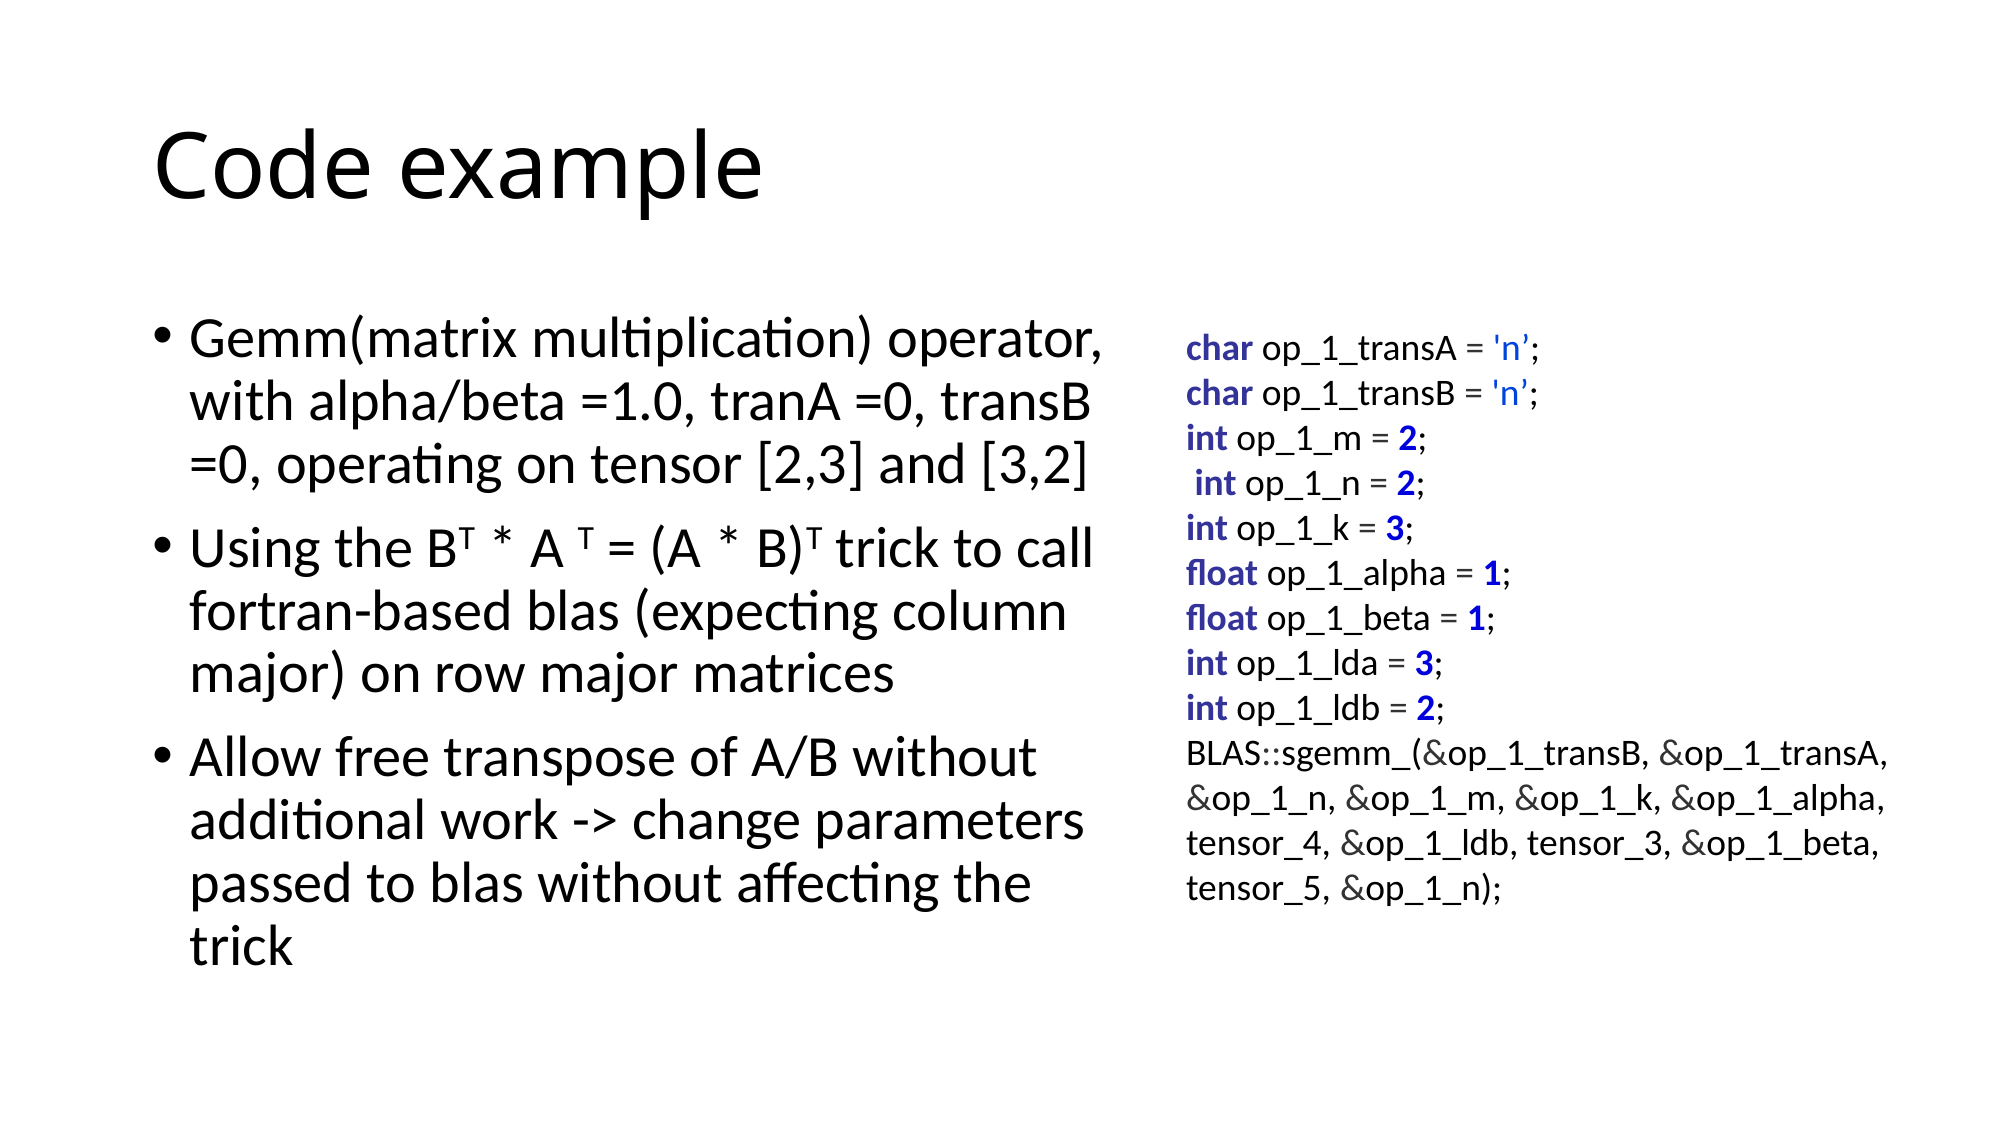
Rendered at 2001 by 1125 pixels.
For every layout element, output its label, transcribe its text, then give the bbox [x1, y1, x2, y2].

list Gemm(matrix multiplication) operator, with alpha/beta =1.0, tranA =0, transB =0, operating on tensor [2,3] and [3,2] Using the BT * A T = (A * B)T trick to call fortran-based blas (expecting column major) on row major matrices Allow free transpose of A/B without additional work -> change parameters passed to blas without affecting the trick [137, 299, 1151, 1014]
text_box char op_1_transA = 'n’; char op_1_transB = 'n’; int op_1_m = 2; int op_1_n = 2; int op_1_k = 3; float op_1_alpha = 1; float op_1_beta = 1; int op_1_lda = 3; int op_1_ldb = 2; BLAS::sgemm_(&op_1_transB, &op_1_transA, &op_1_n, &op_1_m, &op_1_k, &op_1_alpha, tensor_4, &op_1_ldb, tensor_3, &op_1_beta, tensor_5, &op_1_n); [1171, 315, 1978, 916]
title Code example [137, 59, 1863, 278]
